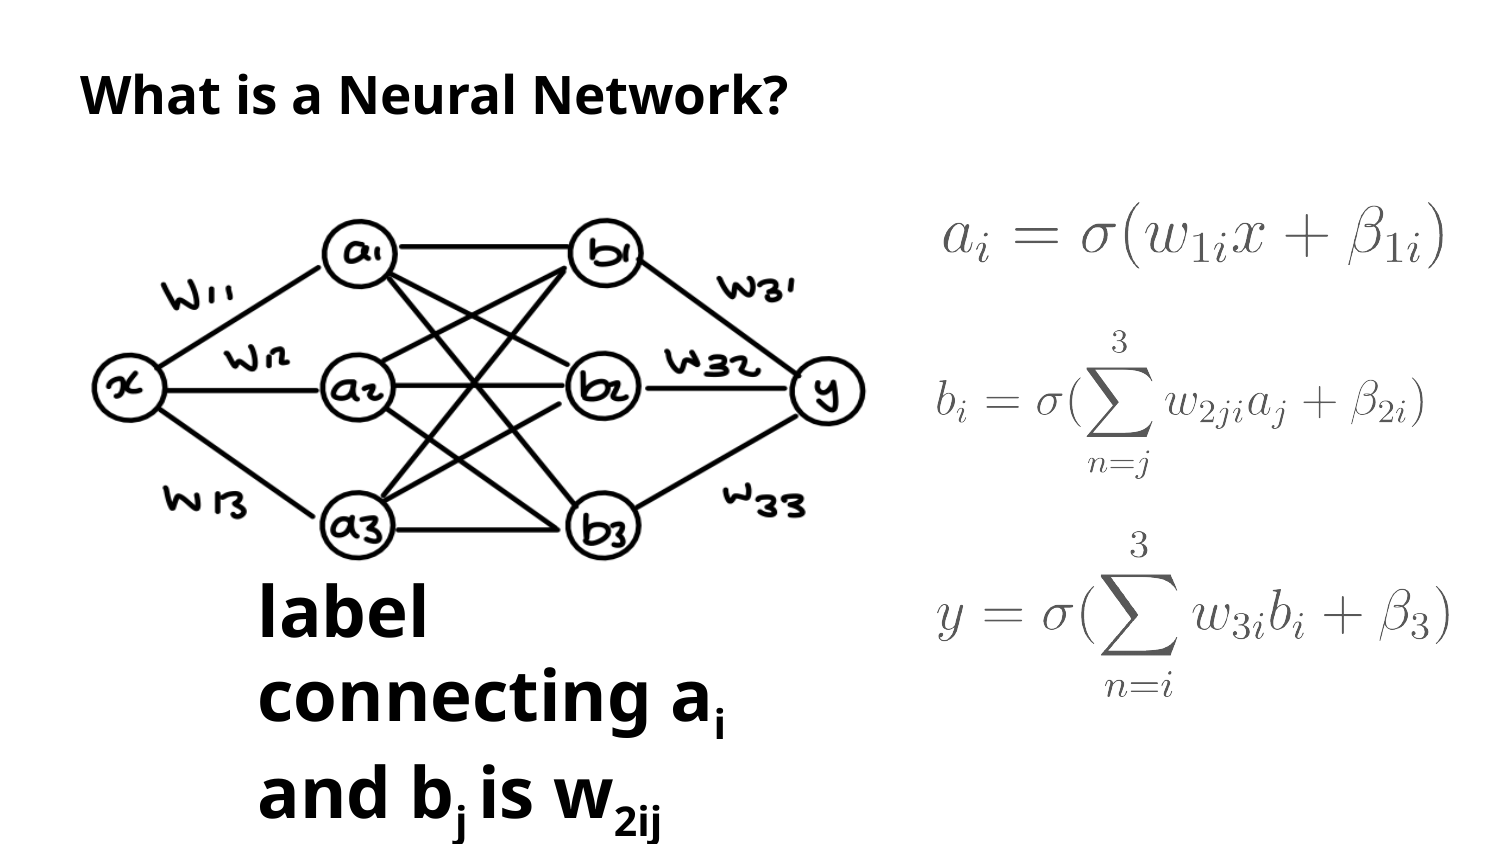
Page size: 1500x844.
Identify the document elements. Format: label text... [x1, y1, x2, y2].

text_box label connecting ai and bj is w2ij [242, 551, 742, 844]
picture [65, 202, 1449, 697]
title What is a Neural Network? [65, 46, 1464, 141]
